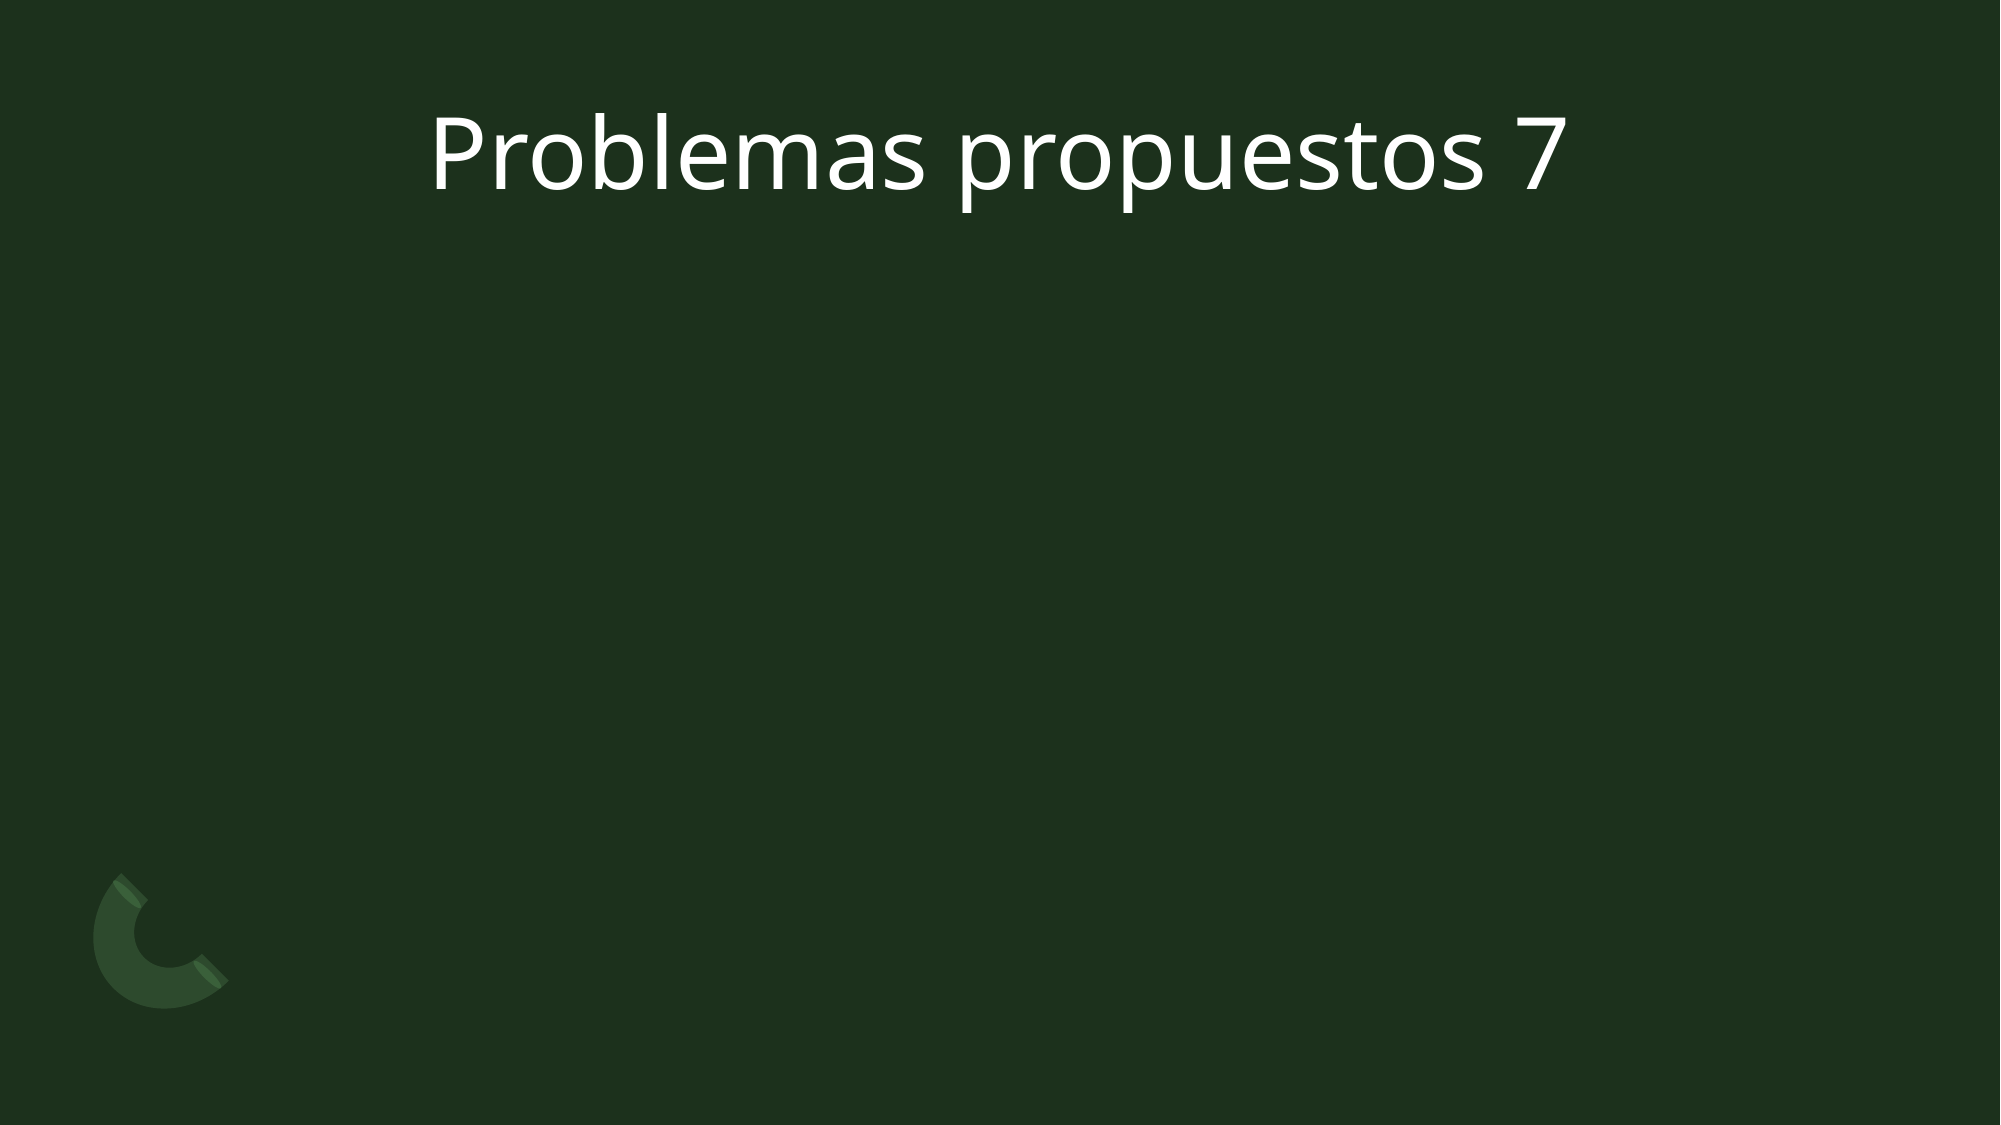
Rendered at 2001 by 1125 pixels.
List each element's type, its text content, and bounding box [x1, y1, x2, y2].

title Problemas propuestos 7 [90, 90, 1910, 309]
